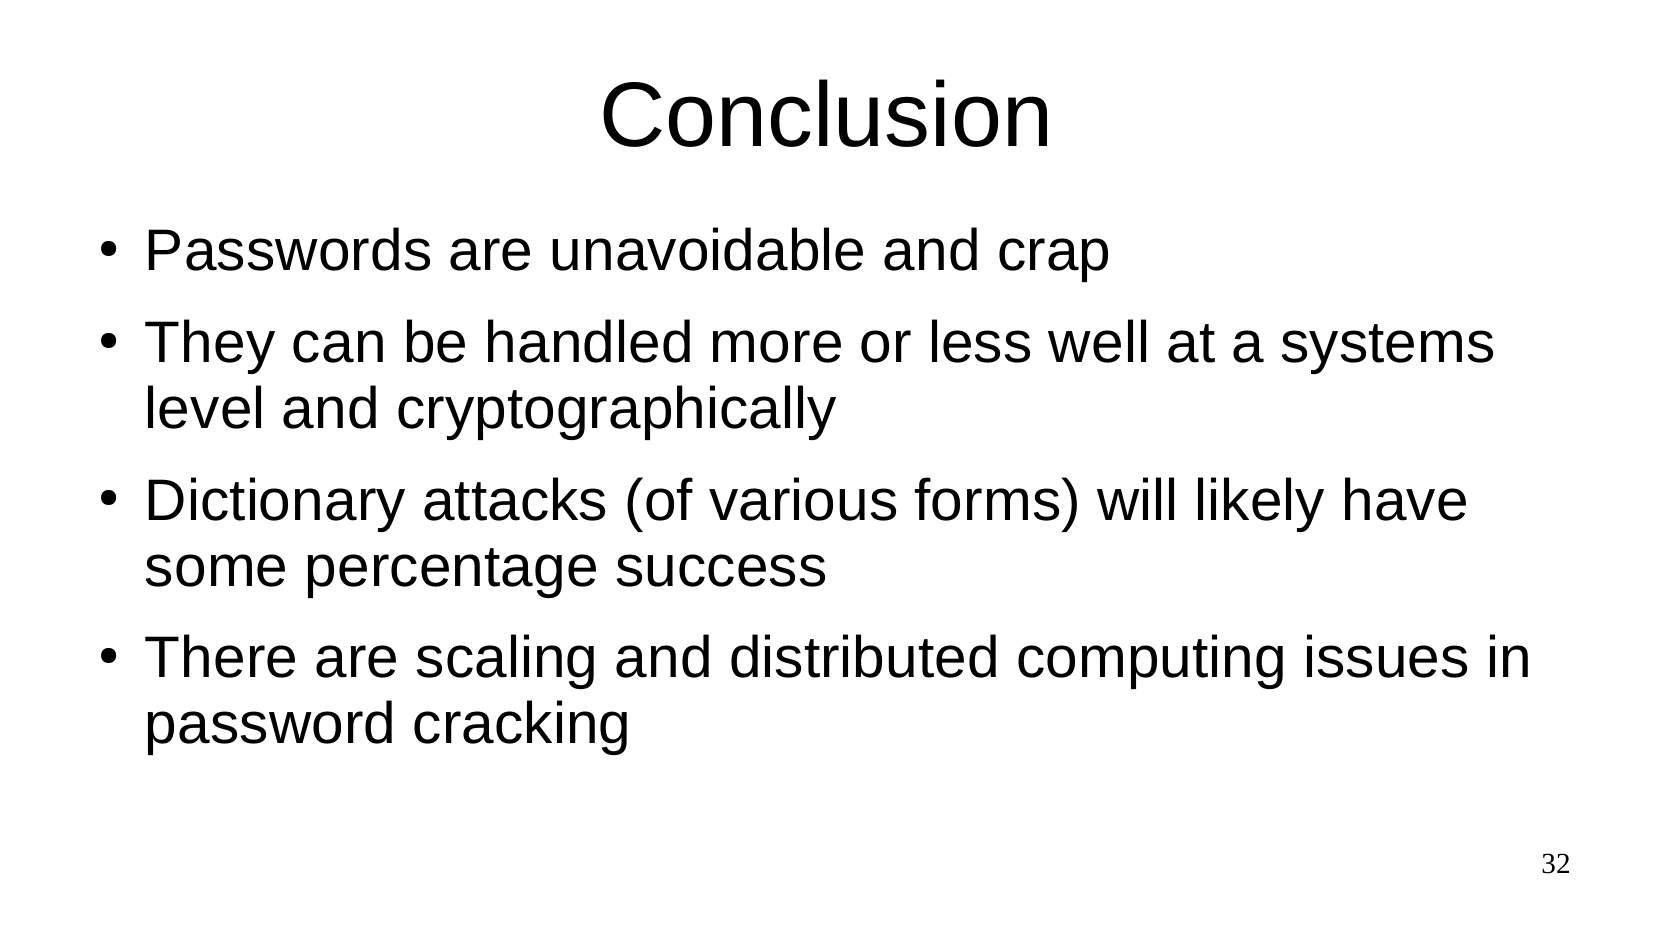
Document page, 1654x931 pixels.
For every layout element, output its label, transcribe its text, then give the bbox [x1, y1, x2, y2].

title Conclusion [82, 37, 1571, 193]
list Passwords are unavoidable and crap They can be handled more or less well at a systems level and cryptographically Dictionary attacks (of various forms) will likely have some percentage success There are scaling and distributed computing issues in password cracking [82, 217, 1571, 758]
